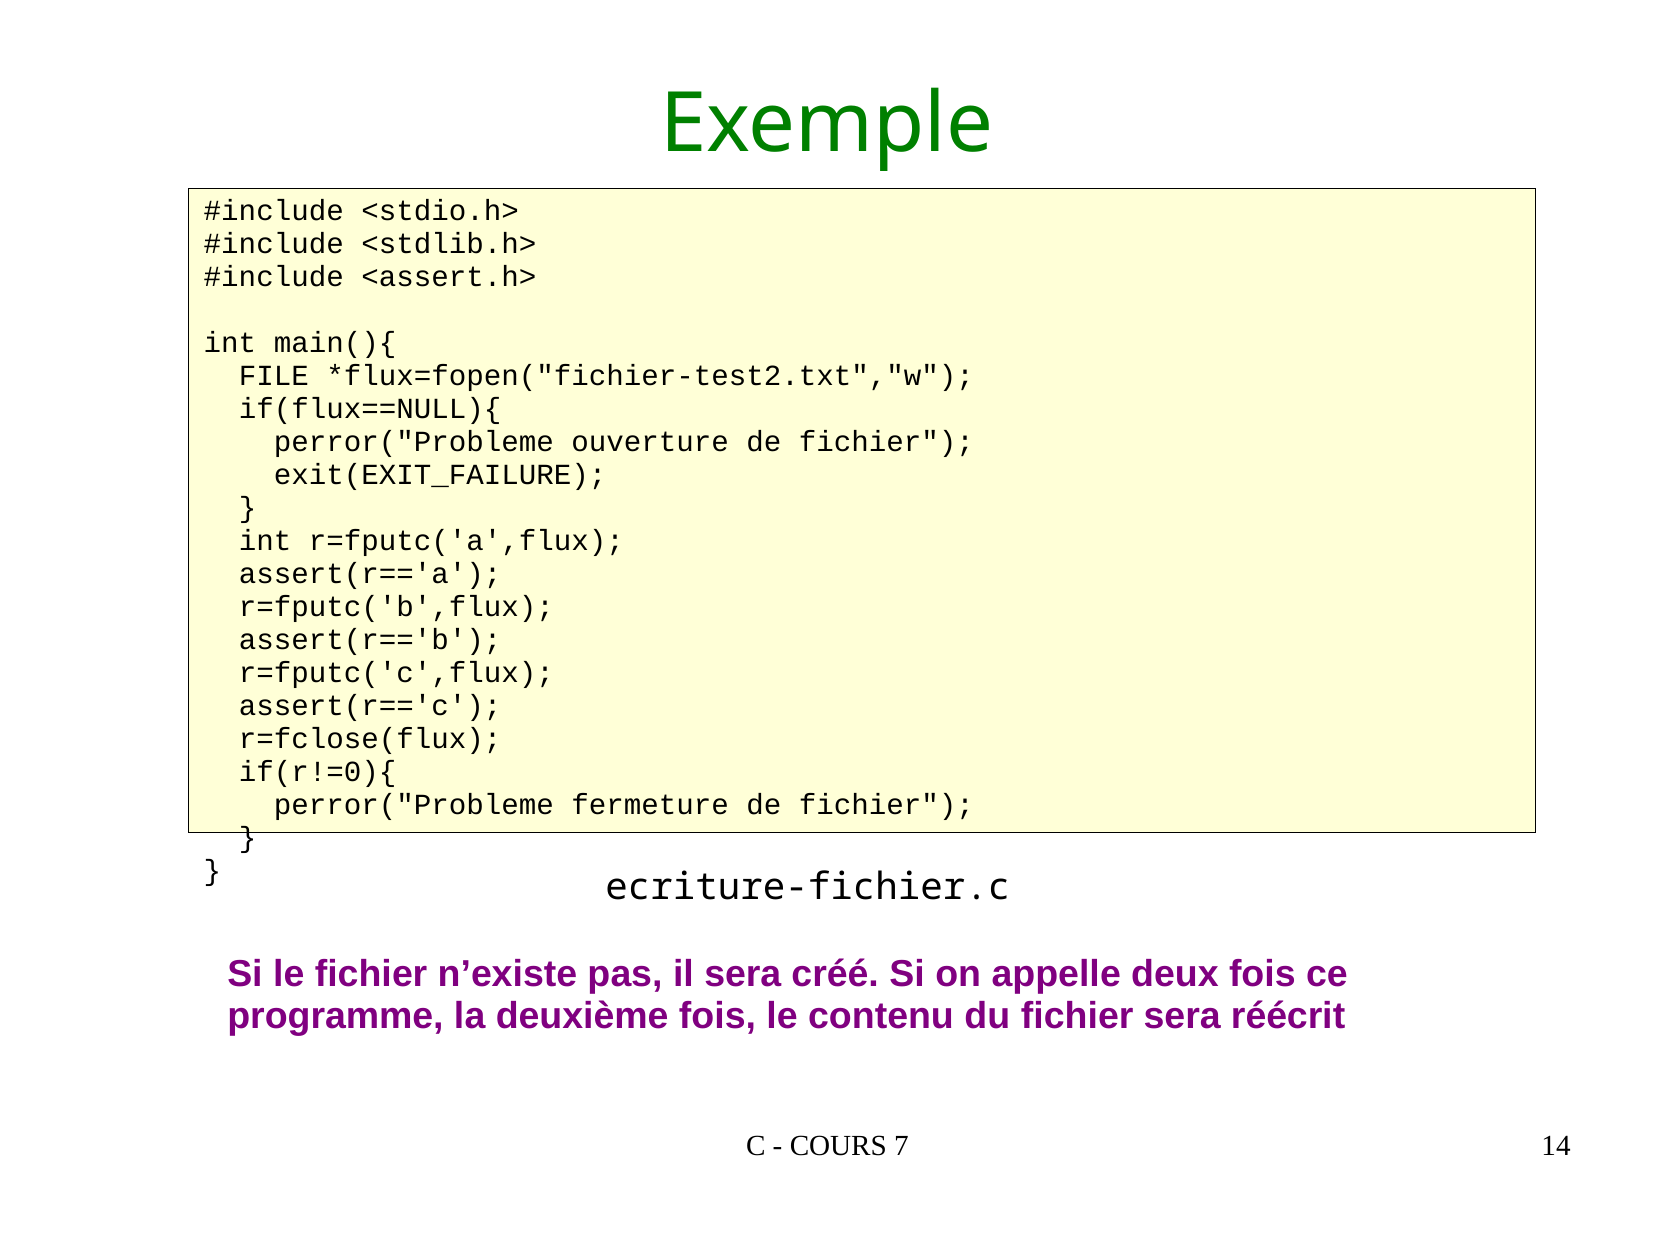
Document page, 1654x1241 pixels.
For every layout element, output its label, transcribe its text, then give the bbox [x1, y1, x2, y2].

text_box Si le fichier n’existe pas, il sera créé. Si on appelle deux fois ce programme, la deuxième fois, le contenu du fichier sera réécrit [212, 944, 1489, 1170]
title Exemple [82, 49, 1571, 189]
text_box ecriture-fichier.c [590, 852, 1087, 910]
text_box #include <stdio.h> #include <stdlib.h> #include <assert.h> int main(){ FILE *flux=fopen("fichier-test2.txt","w"); if(flux==NULL){ perror("Probleme ouverture de fichier"); exit(EXIT_FAILURE); } int r=fputc('a',flux); assert(r=='a'); r=fputc('b',flux); assert(r=='b'); r=fputc('c',flux); assert(r=='c'); r=fclose(flux); if(r!=0){ perror("Probleme fermeture de fichier"); } } [188, 188, 1536, 833]
